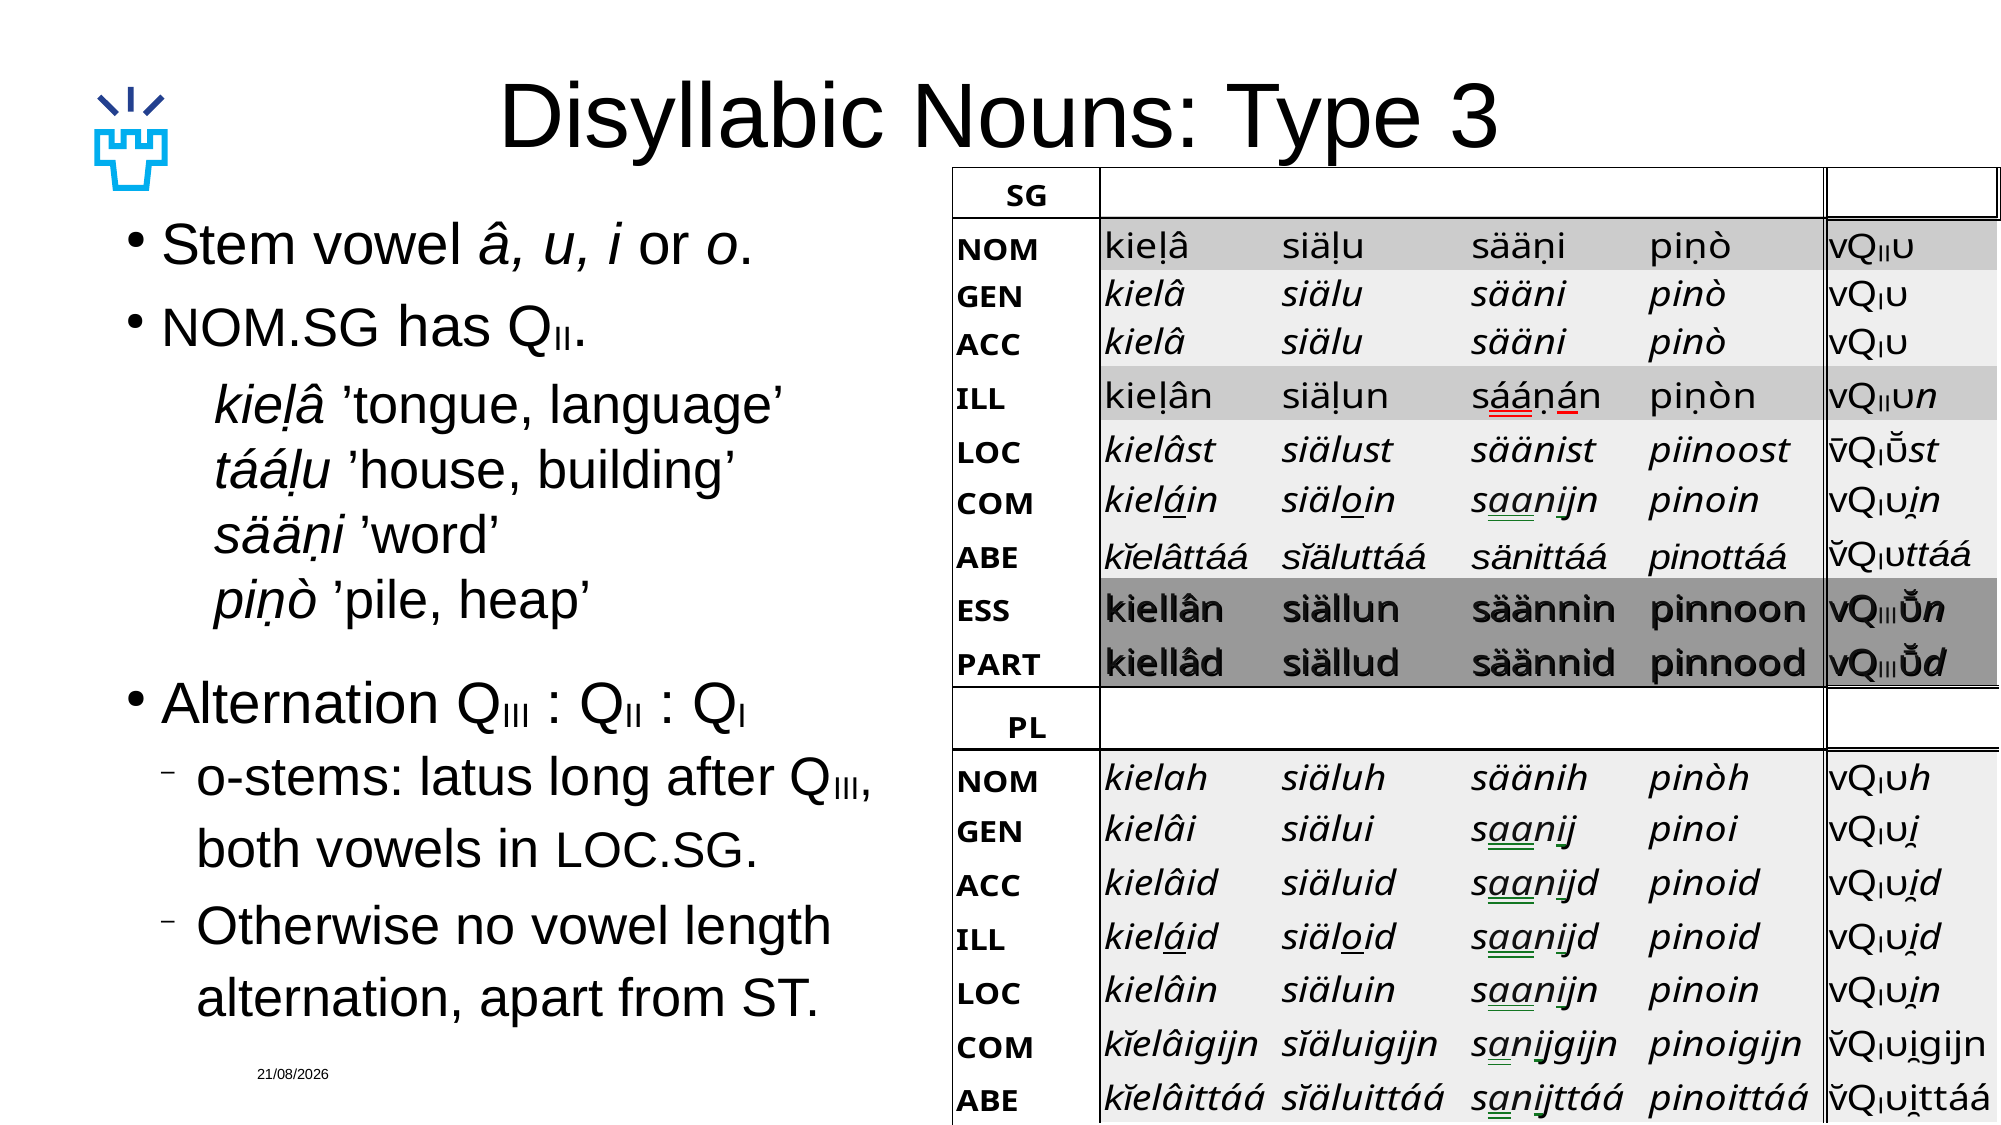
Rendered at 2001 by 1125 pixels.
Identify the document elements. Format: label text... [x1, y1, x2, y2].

list Stem vowel â, u, i or o. NOM.SG has QII. kieḷâ ’tongue, language’ tááḷu ’house, building’ sääṇi ’word’ piṇò ’pile, heap’ Alternation QIII : QII : QI o-stems: latus long after QIII, both vowels in LOC.SG. Otherwise no vowel length alternation, apart from ST. [125, 206, 951, 1065]
chart [952, 167, 2000, 1125]
title Disyllabic Nouns: Type 3 [260, 13, 1740, 217]
